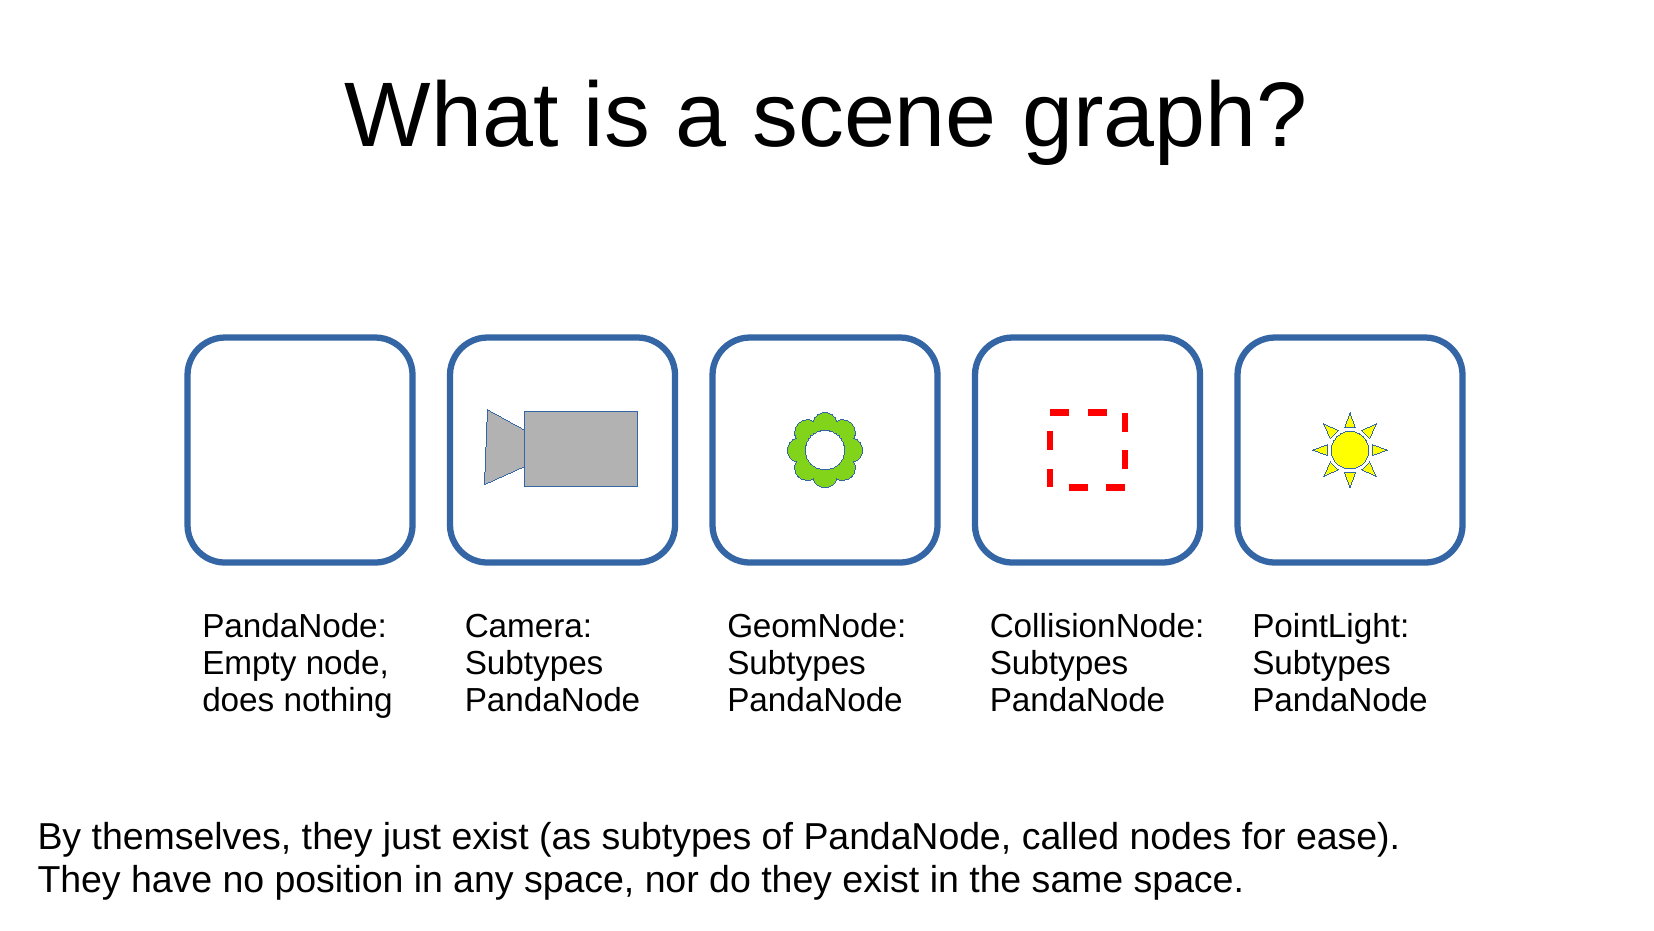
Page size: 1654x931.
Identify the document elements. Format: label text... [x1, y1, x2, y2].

text_box GeomNode: Subtypes PandaNode [712, 600, 938, 726]
text_box Camera: Subtypes PandaNode [450, 600, 676, 726]
text_box PointLight: Subtypes PandaNode [1237, 600, 1501, 763]
text_box [450, 337, 676, 563]
text_box PandaNode: Empty node, does nothing [187, 600, 413, 726]
text_box [712, 337, 938, 563]
text_box By themselves, they just exist (as subtypes of PandaNode, called nodes for ease). They have no position in any space, nor do they exist in the same space. [37, 750, 1613, 901]
text_box CollisionNode: Subtypes PandaNode [975, 600, 1237, 763]
text_box [1237, 337, 1463, 563]
text_box [975, 337, 1201, 563]
title What is a scene graph? [82, 37, 1571, 193]
text_box [187, 337, 413, 563]
